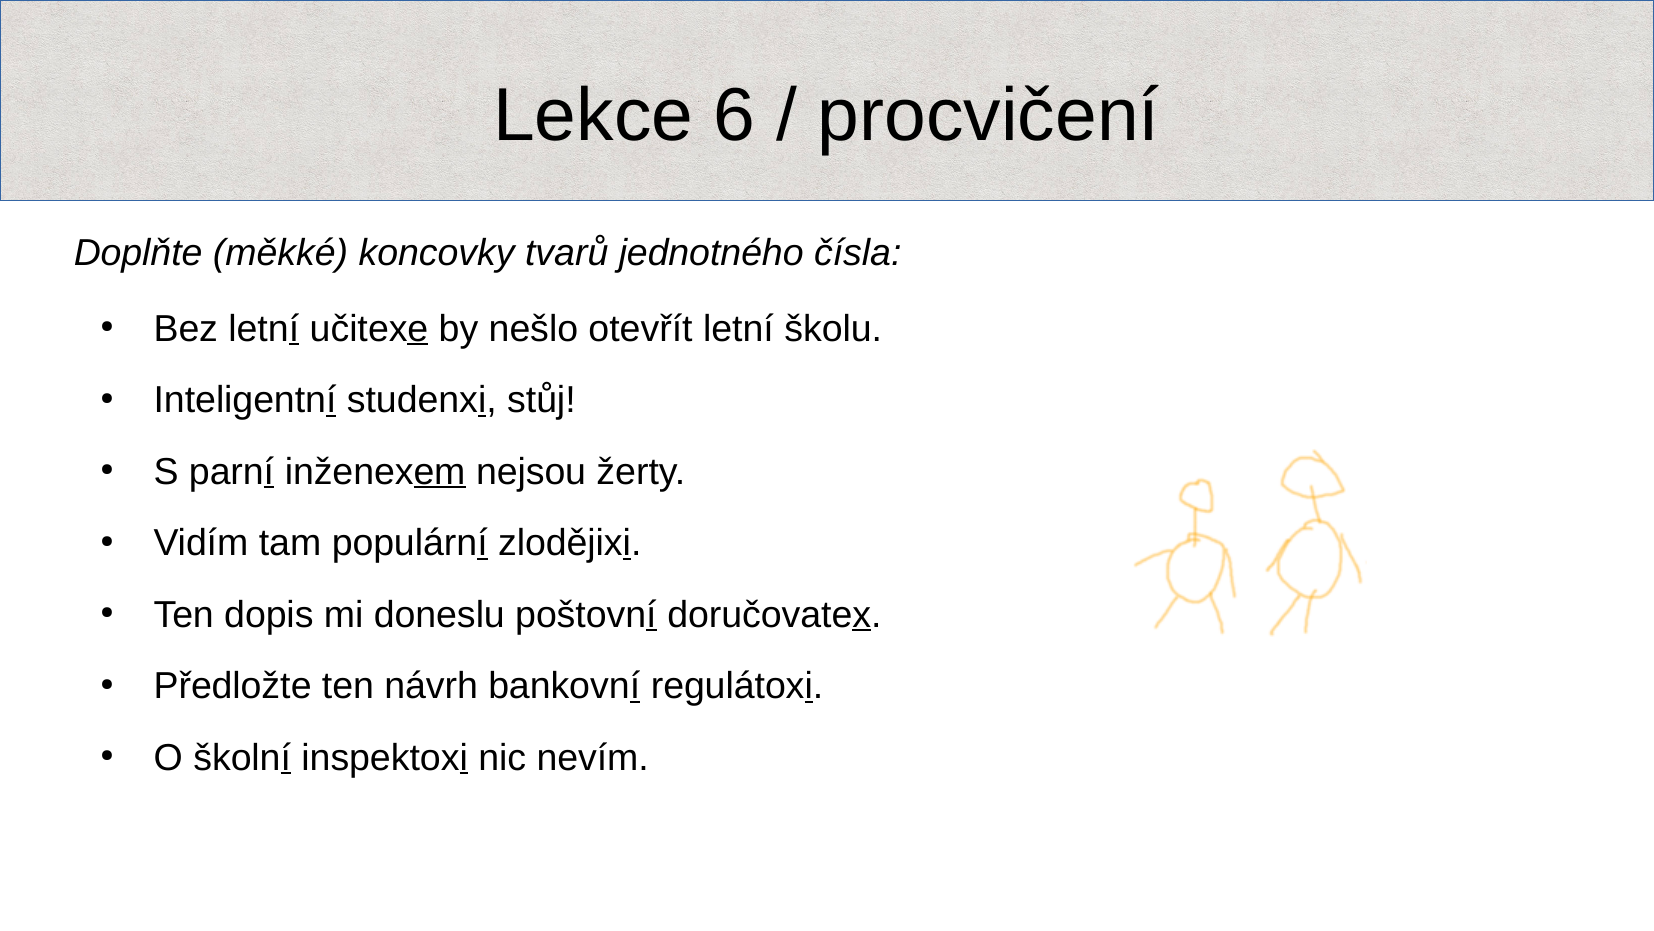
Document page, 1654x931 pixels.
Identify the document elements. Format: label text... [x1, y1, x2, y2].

picture [1133, 448, 1367, 637]
list Bez letní učitexe by nešlo otevřít letní školu. Inteligentní studenxi, stůj! S parní inženexem nejsou žerty. Vidím tam populární zlodějixi. Ten dopis mi doneslu poštovní doručovatex. Předložte ten návrh bankovní regulátoxi. O školní inspektoxi nic nevím. [82, 307, 1571, 886]
picture [1, 1, 1653, 200]
text_box Doplňte (měkké) koncovky tvarů jednotného čísla: [59, 224, 1630, 282]
title Lekce 6 / procvičení [82, 37, 1571, 193]
